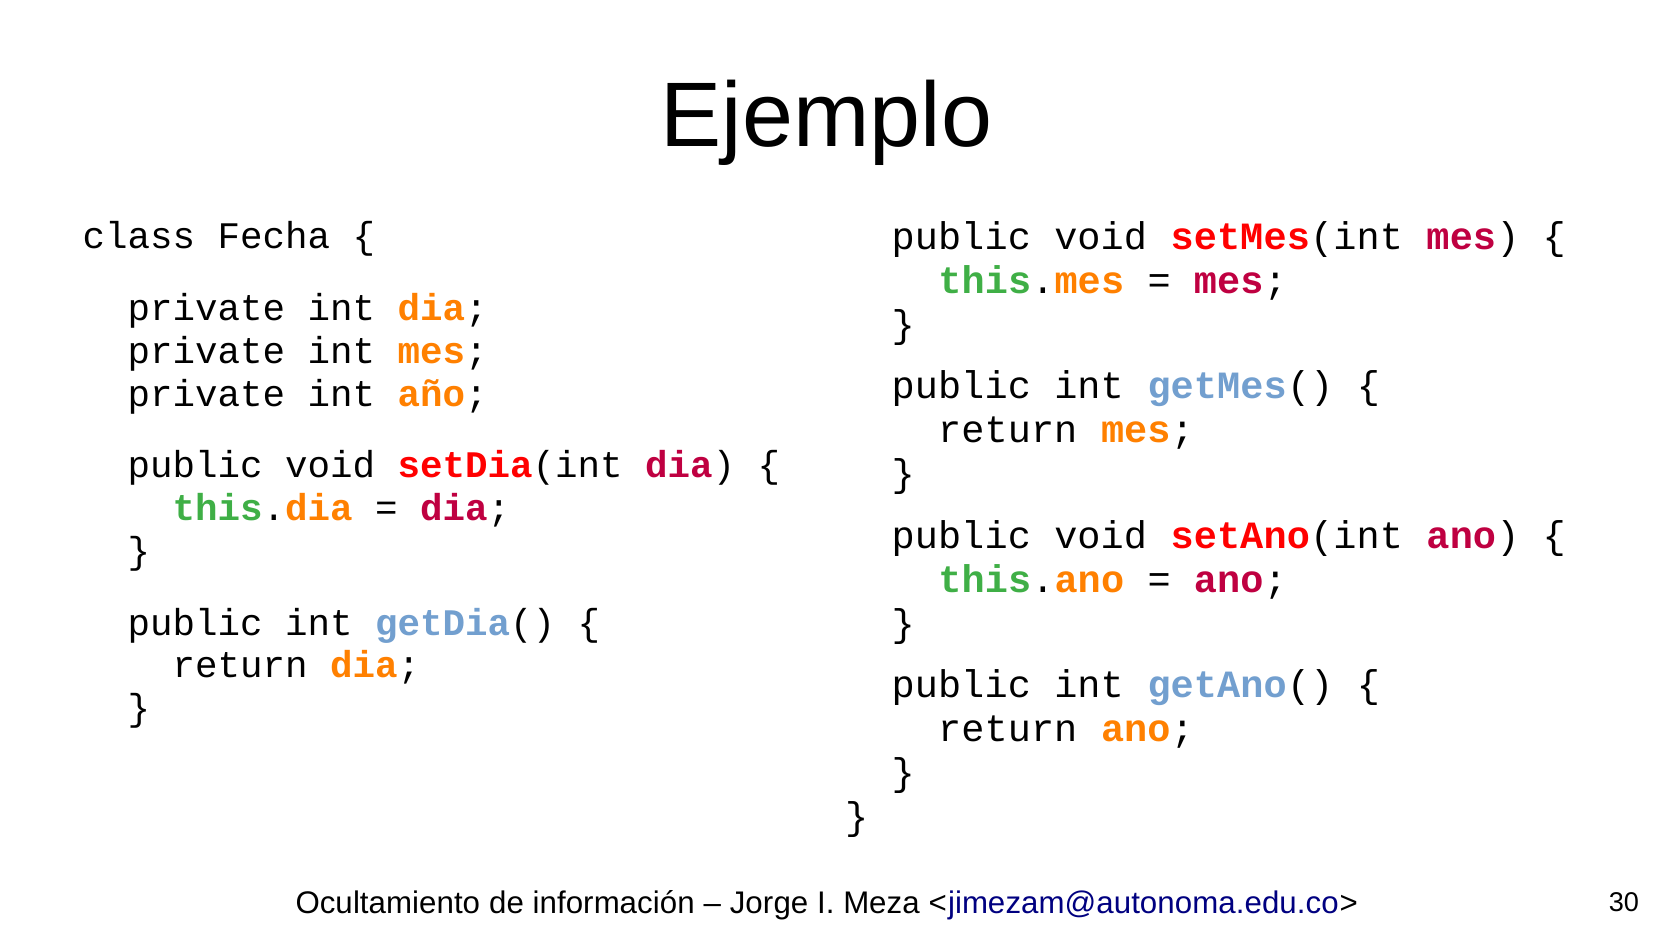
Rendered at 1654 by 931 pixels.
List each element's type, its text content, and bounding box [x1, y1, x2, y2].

list public void setMes(int mes) { this.mes = mes; } public int getMes() { return mes; } public void setAno(int ano) { this.ano = ano; } public int getAno() { return ano; } } [845, 217, 1572, 879]
list class Fecha { private int dia; private int mes; private int año; public void setDia(int dia) { this.dia = dia; } public int getDia() { return dia; } [82, 217, 809, 879]
title Ejemplo [82, 37, 1571, 193]
